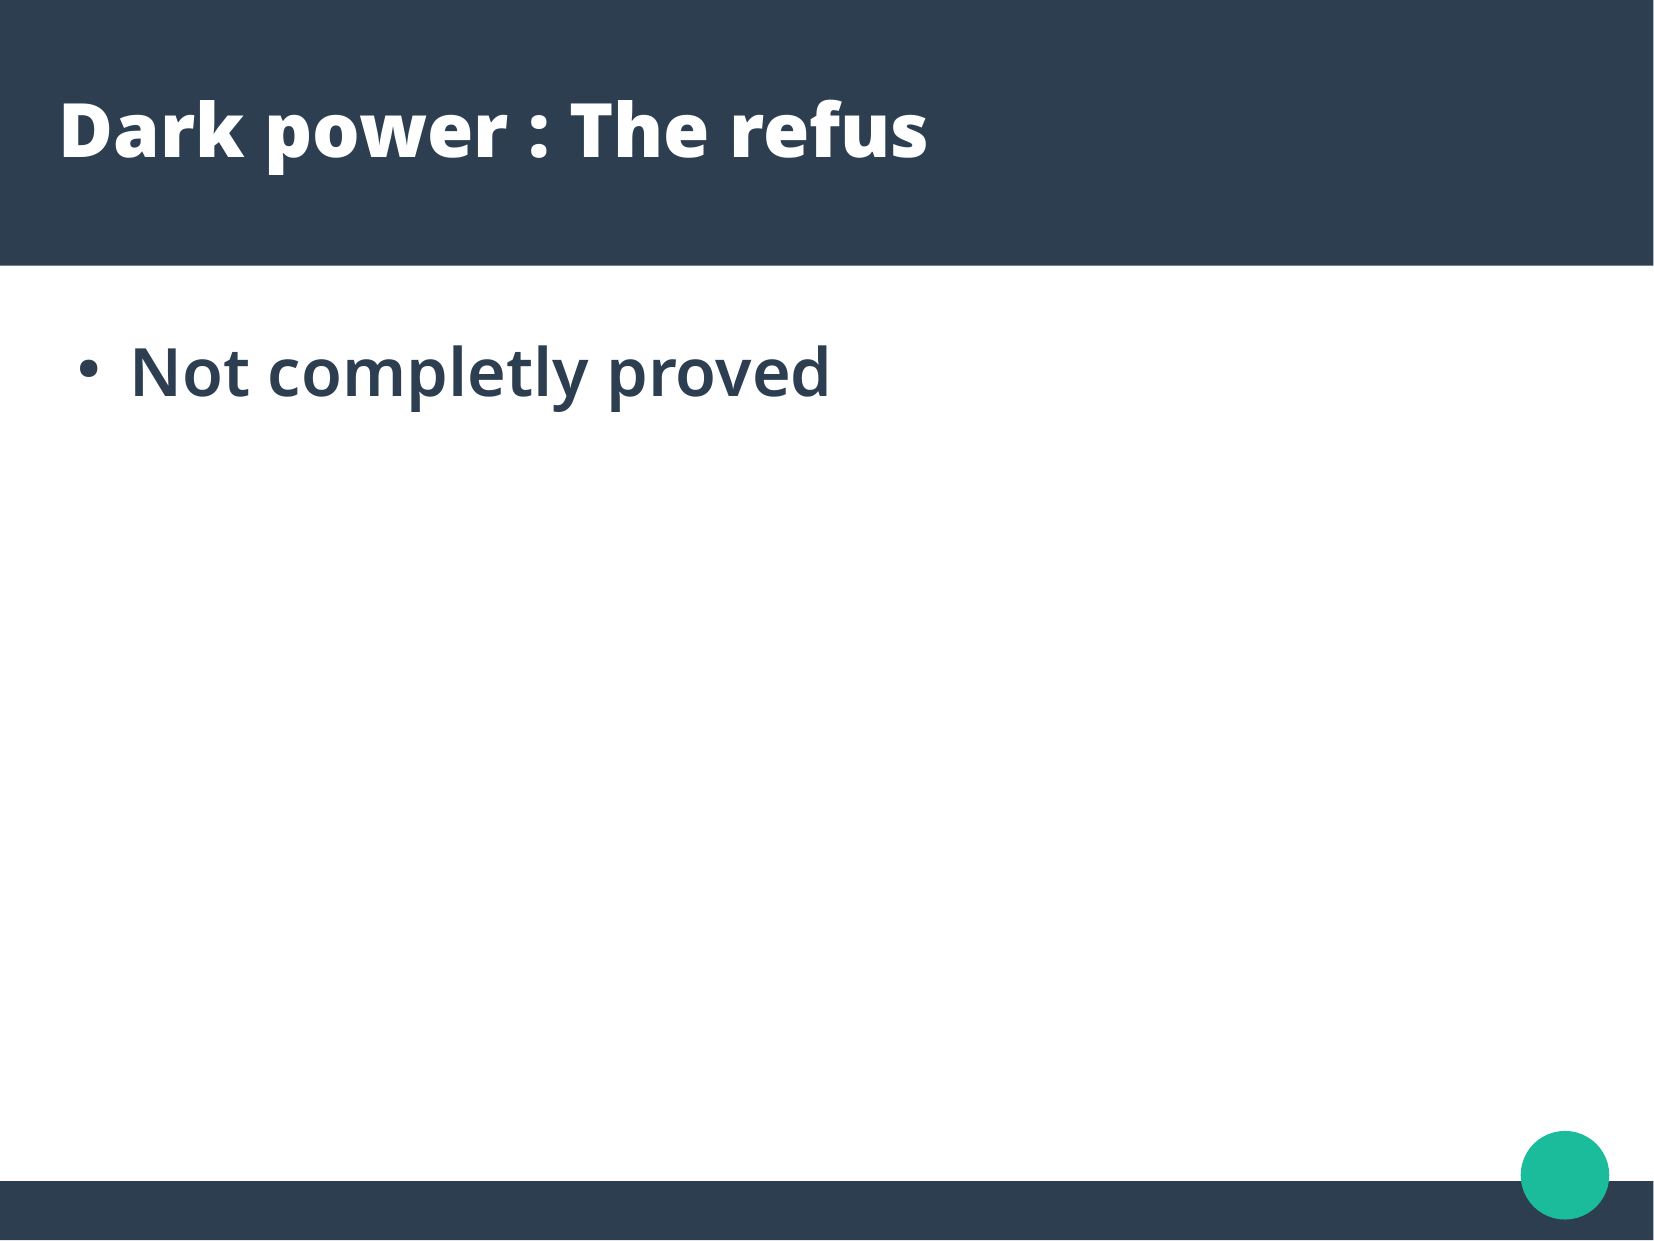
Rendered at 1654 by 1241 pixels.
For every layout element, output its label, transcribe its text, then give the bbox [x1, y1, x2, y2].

title Dark power : The refus [59, 49, 1595, 207]
list Not completly proved [59, 324, 1595, 1152]
